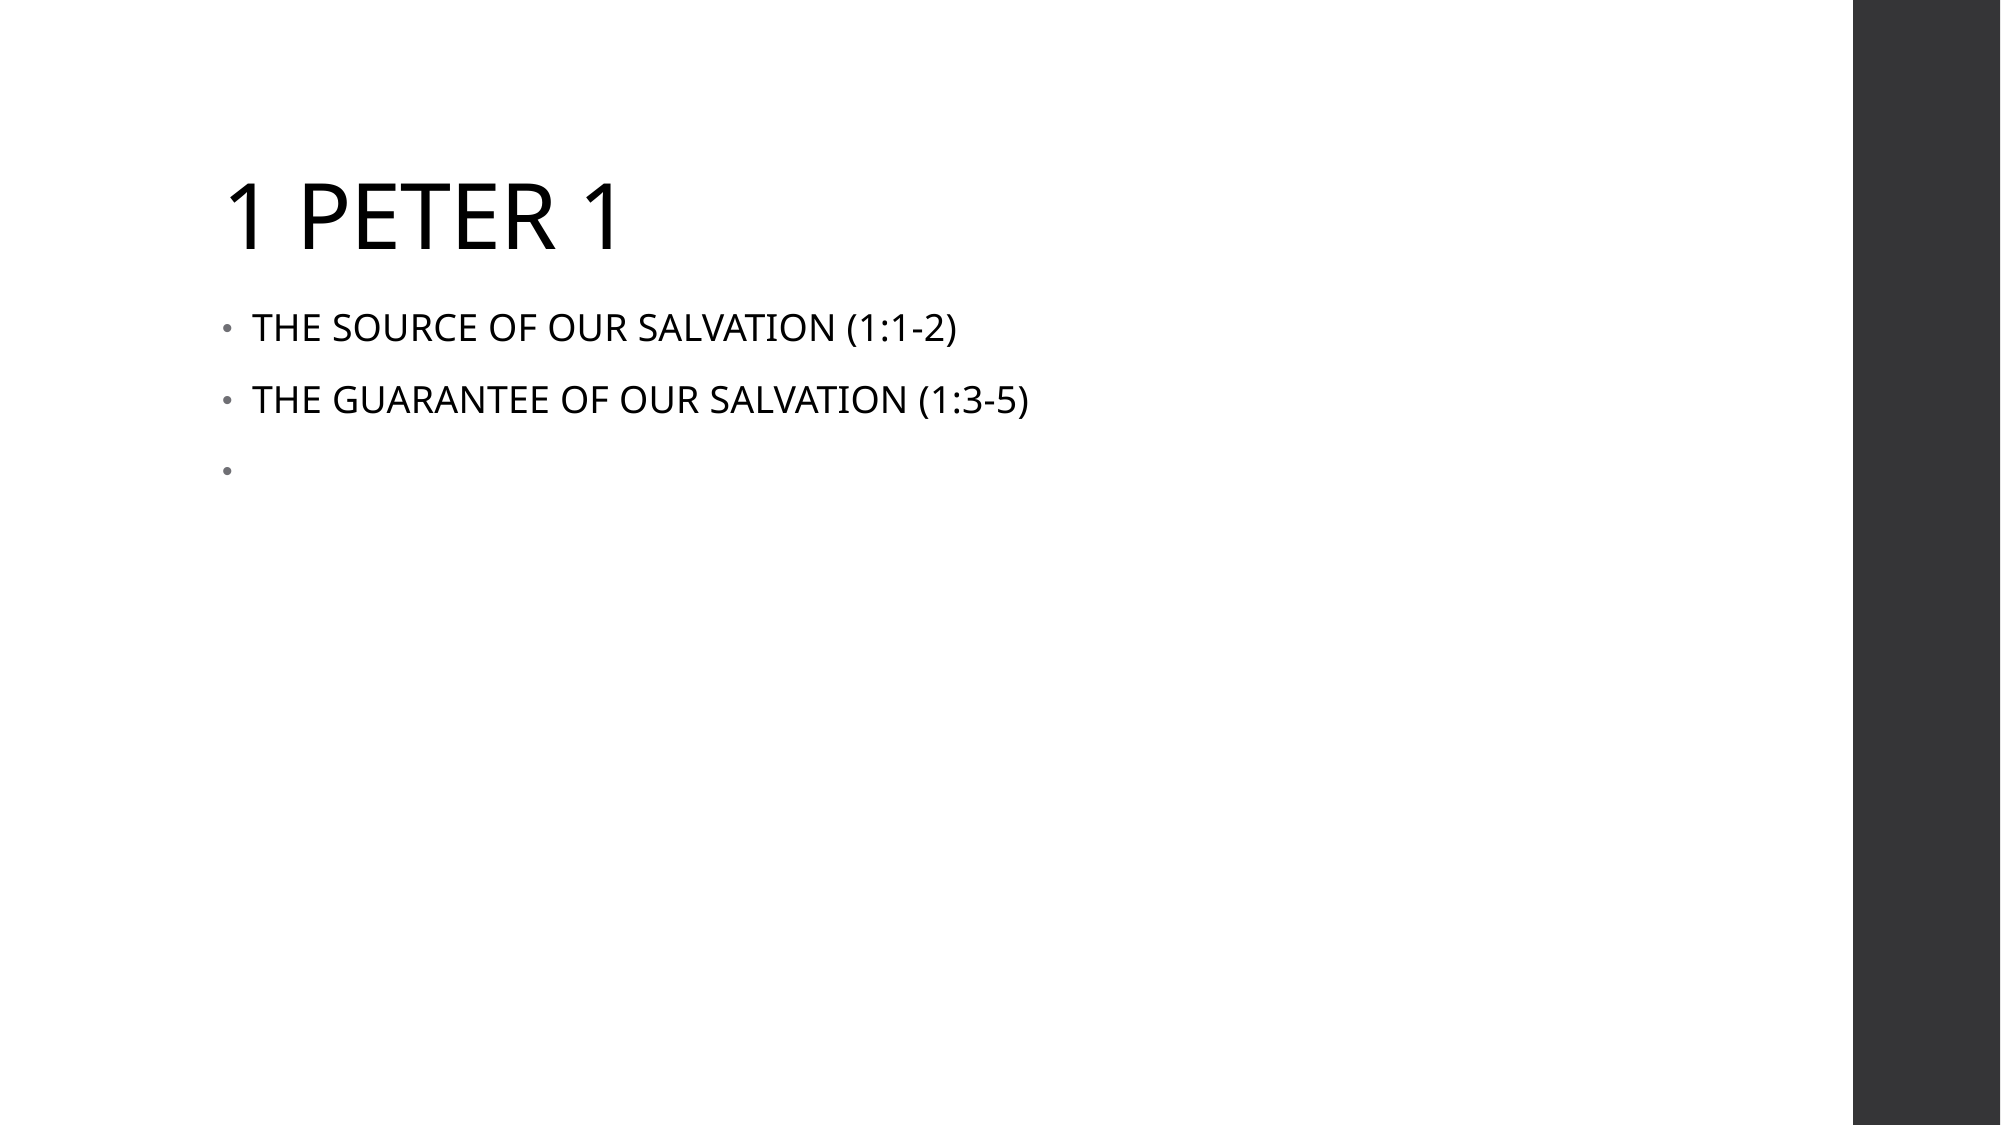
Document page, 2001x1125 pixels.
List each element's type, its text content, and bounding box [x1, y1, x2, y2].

list THE SOURCE OF OUR SALVATION (1:1-2) THE GUARANTEE OF OUR SALVATION (1:3-5) [206, 299, 1617, 1014]
title 1 PETER 1 [206, 60, 1797, 278]
